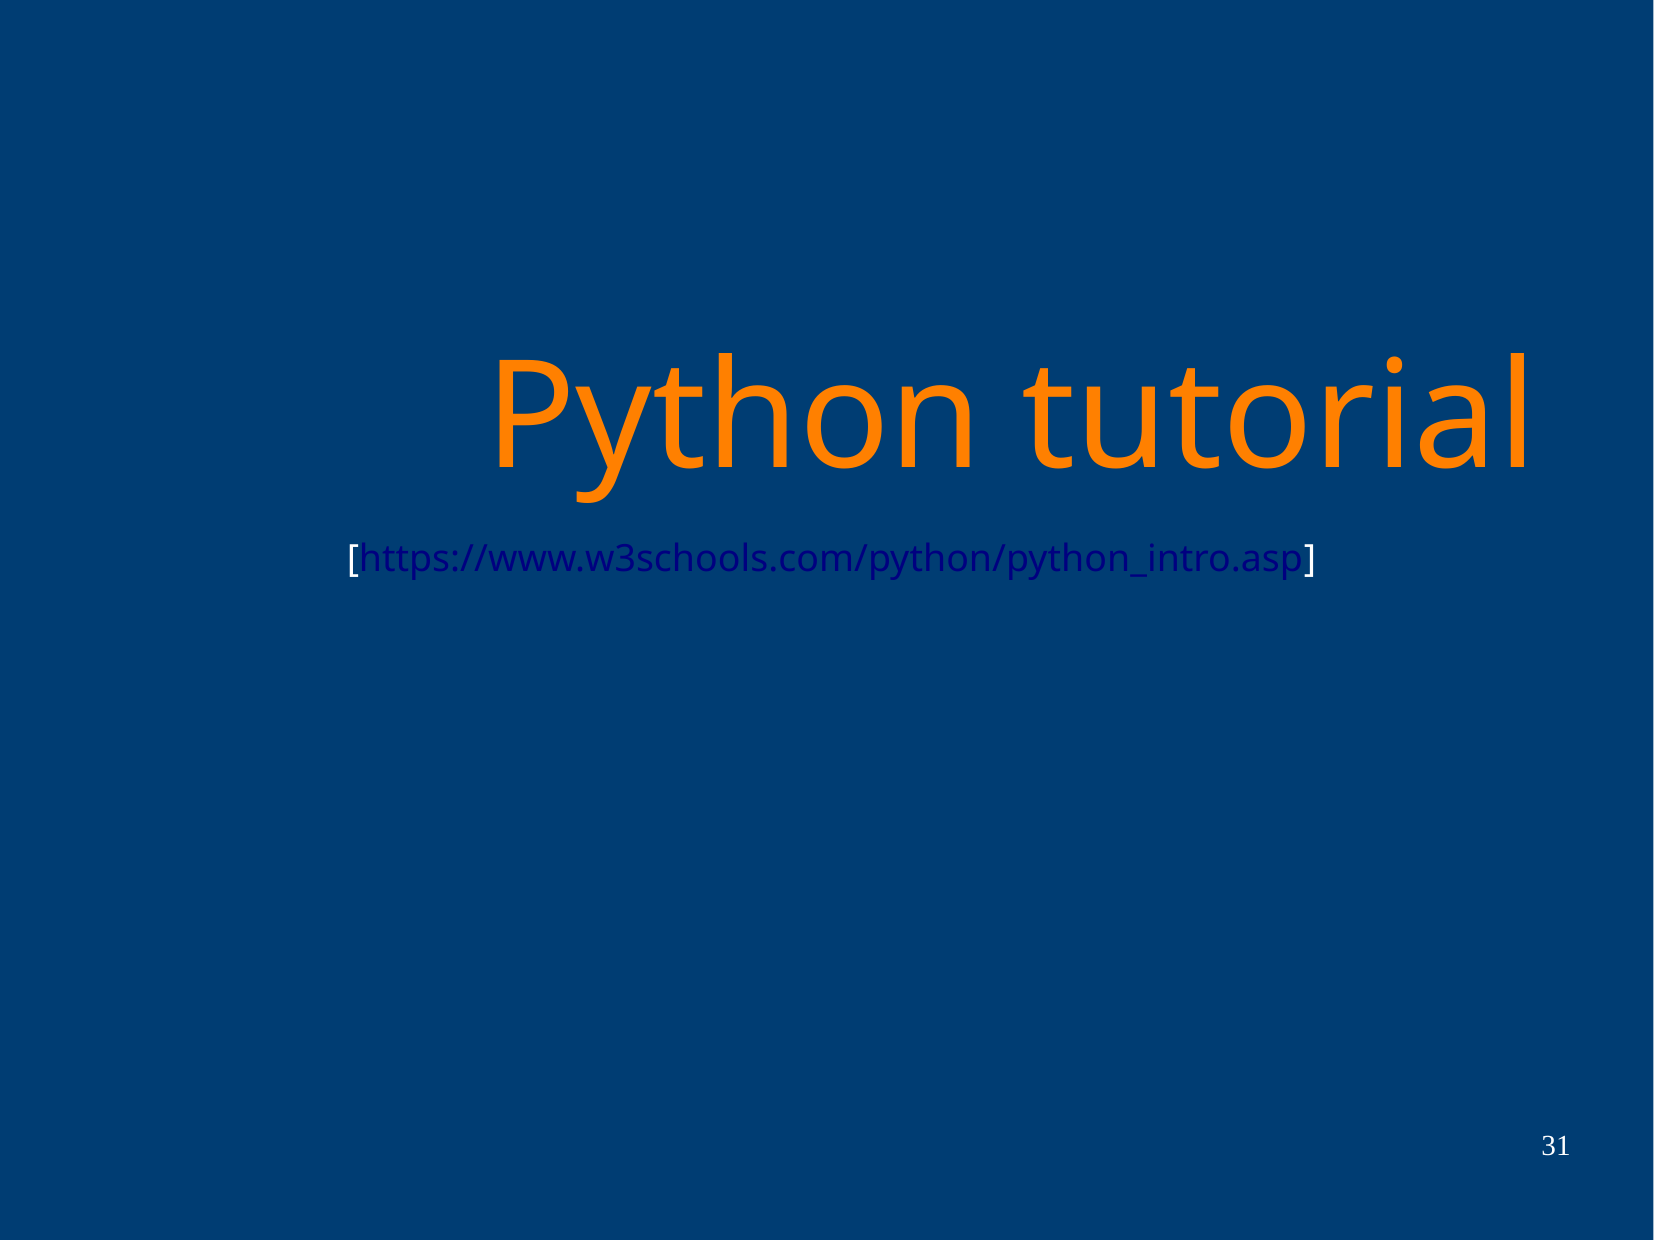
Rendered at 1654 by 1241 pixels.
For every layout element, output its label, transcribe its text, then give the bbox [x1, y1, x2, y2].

text_box Python tutorial [470, 299, 1541, 572]
text_box [https://www.w3schools.com/python/python_intro.asp] [332, 524, 1411, 630]
